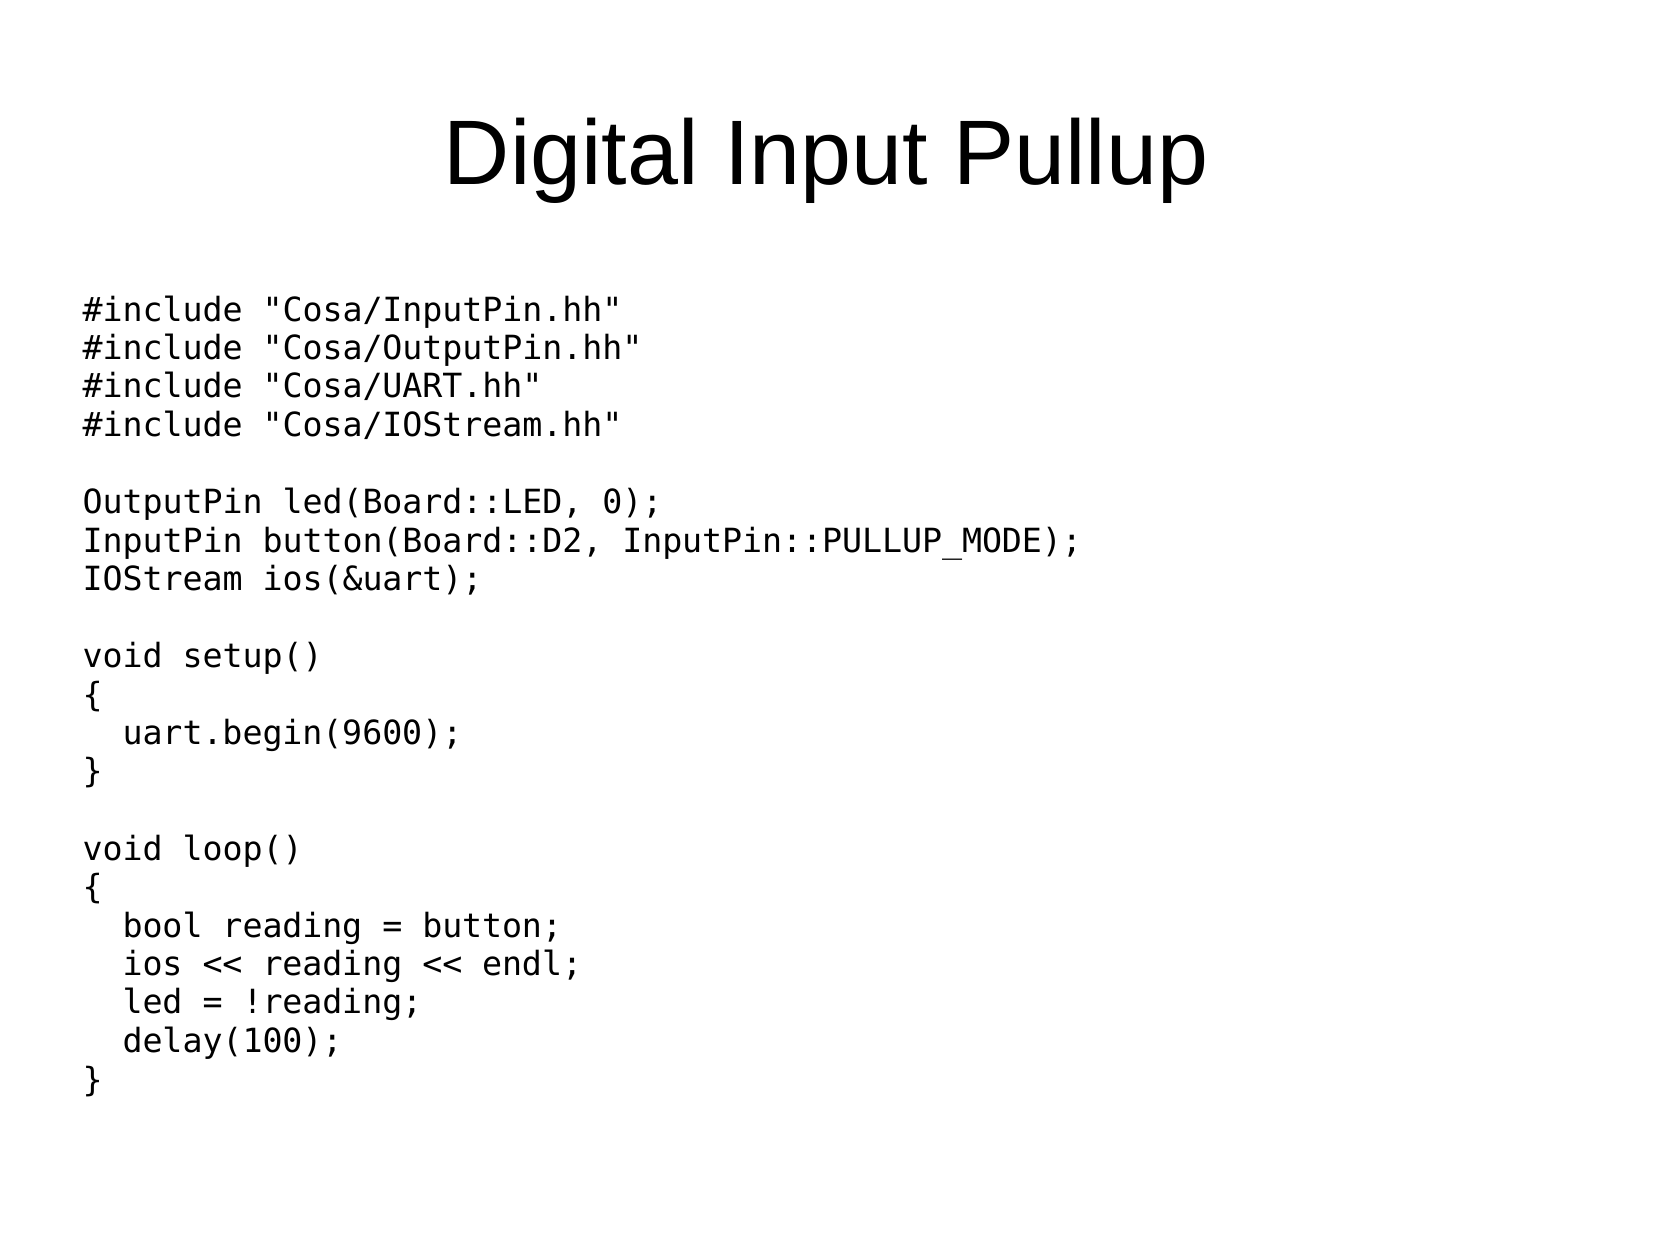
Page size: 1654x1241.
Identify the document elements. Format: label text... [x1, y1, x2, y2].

list #include "Cosa/InputPin.hh" #include "Cosa/OutputPin.hh" #include "Cosa/UART.hh" #include "Cosa/IOStream.hh" OutputPin led(Board::LED, 0); InputPin button(Board::D2, InputPin::PULLUP_MODE); IOStream ios(&uart); void setup() { uart.begin(9600); } void loop() { bool reading = button; ios << reading << endl; led = !reading; delay(100); } [82, 290, 1571, 1201]
title Digital Input Pullup [82, 49, 1571, 257]
